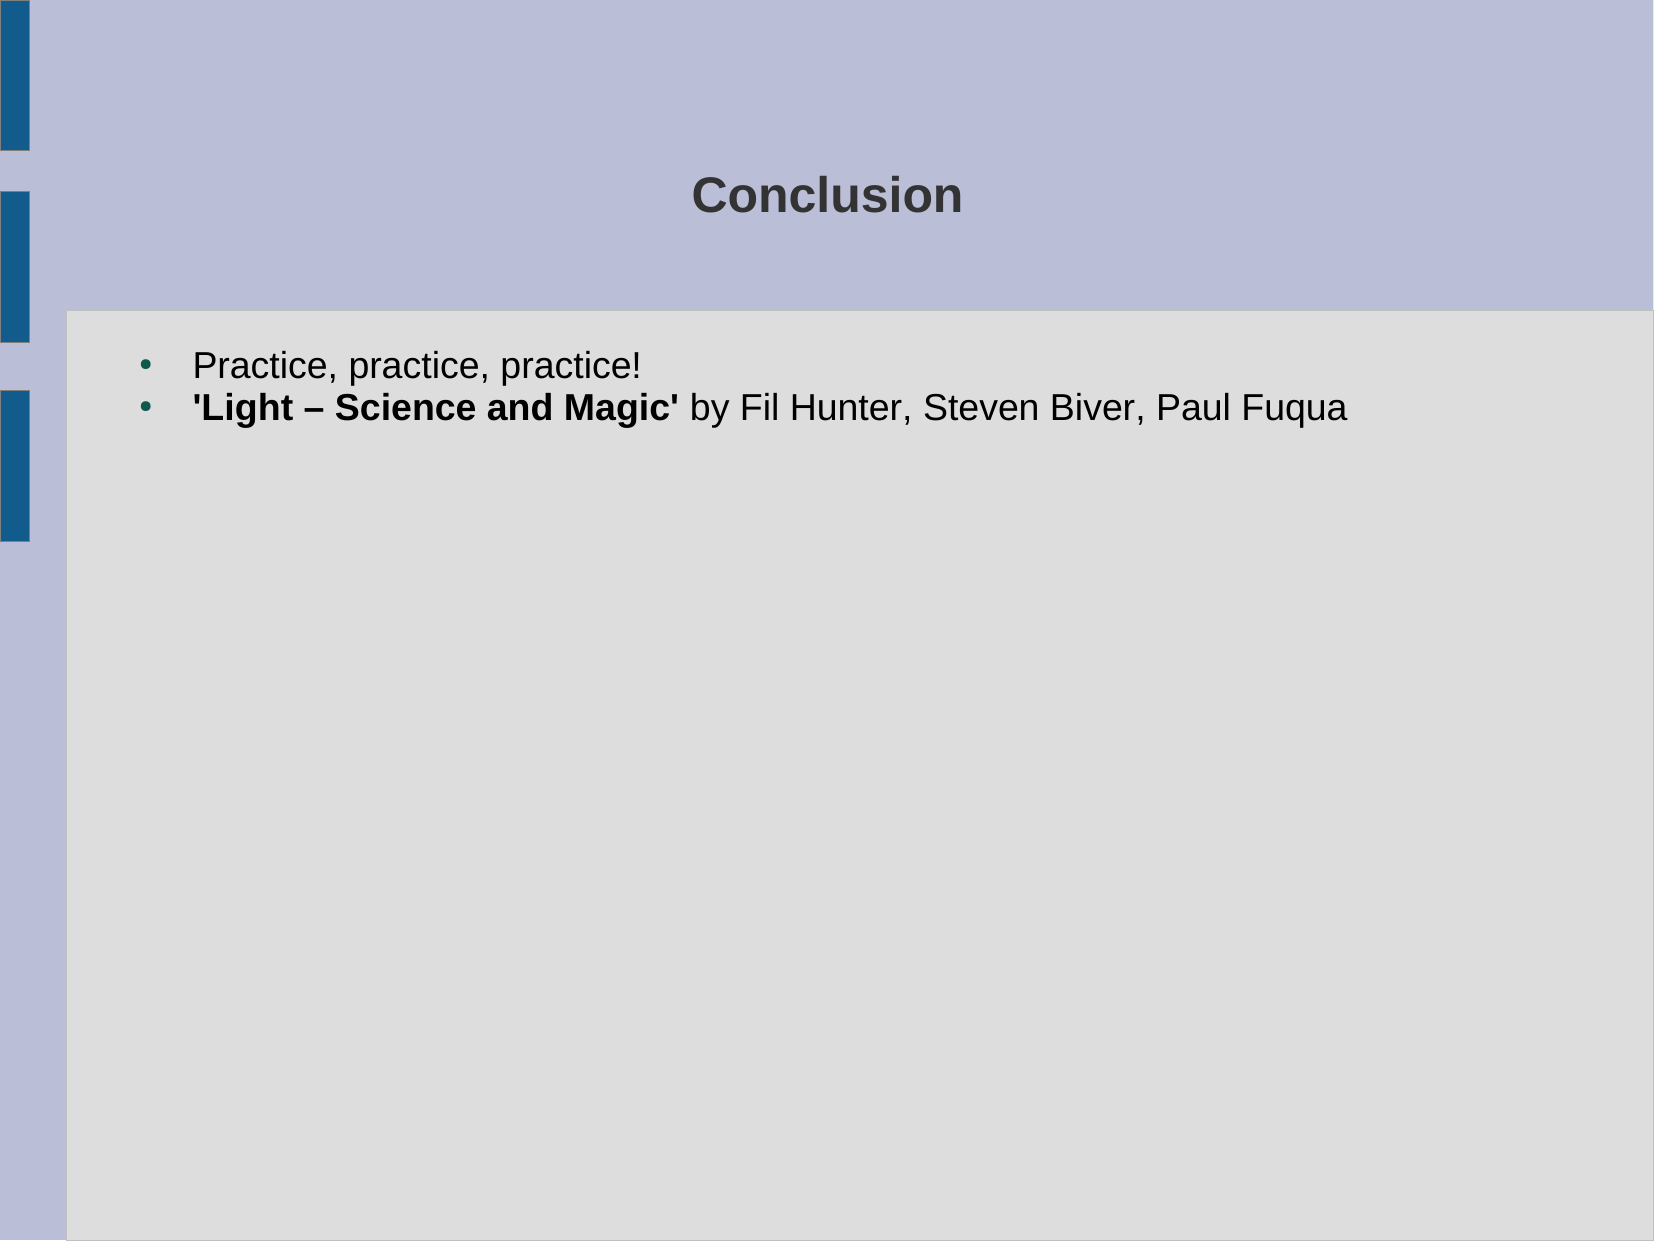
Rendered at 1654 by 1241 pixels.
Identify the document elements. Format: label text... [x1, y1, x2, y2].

list Practice, practice, practice! 'Light – Science and Magic' by Fil Hunter, Steven Biver, Paul Fuqua [121, 344, 1534, 1127]
title Conclusion [121, 91, 1534, 299]
